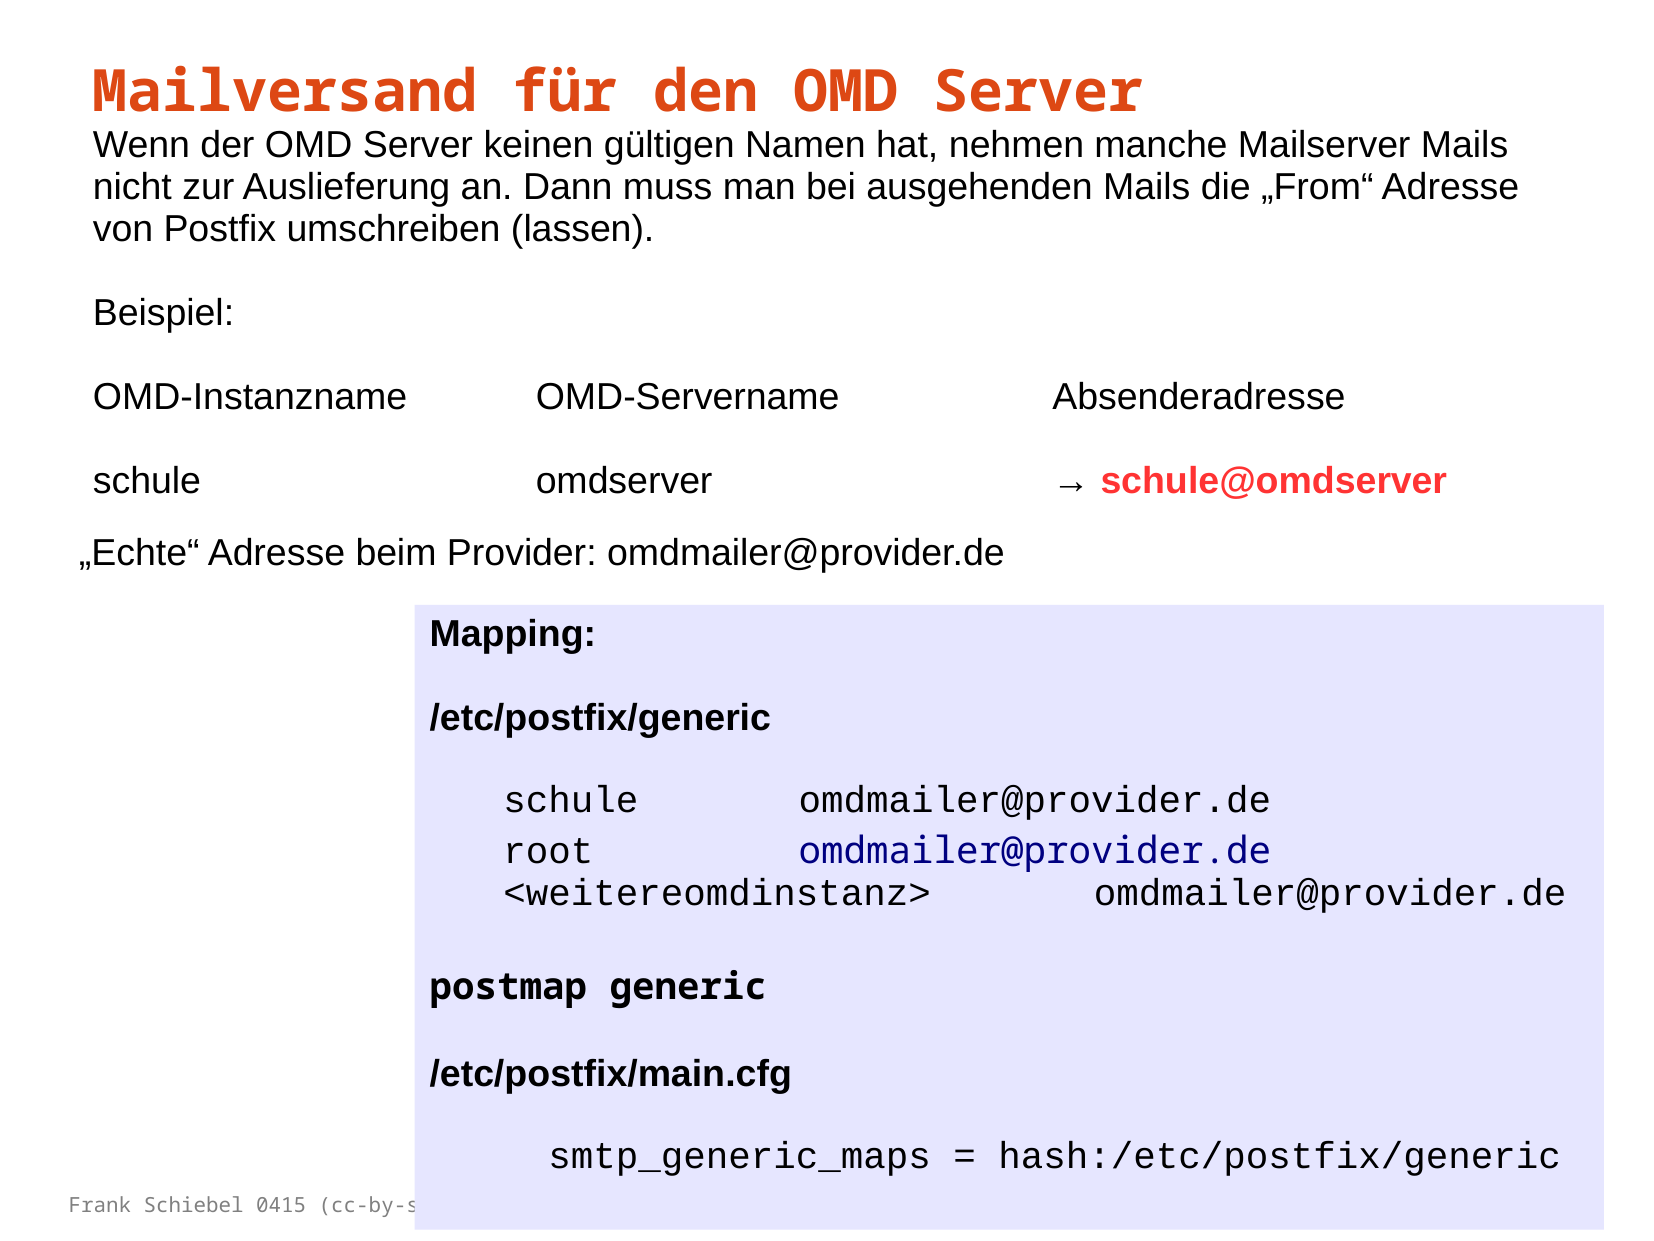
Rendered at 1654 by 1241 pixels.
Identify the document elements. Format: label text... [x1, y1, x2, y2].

text_box Mapping: /etc/postfix/generic schule omdmailer@provider.de root omdmailer@provider.de <weitereomdinstanz> omdmailer@provider.de postmap generic /etc/postfix/main.cfg smtp_generic_maps = hash:/etc/postfix/generic [414, 604, 1604, 1211]
text_box Wenn der OMD Server keinen gültigen Namen hat, nehmen manche Mailserver Mails nicht zur Auslieferung an. Dann muss man bei ausgehenden Mails die „From“ Adresse von Postfix umschreiben (lassen). Beispiel: OMD-Instanzname OMD-Servername Absenderadresse schule omdserver → schule@omdserver [78, 116, 1585, 509]
text_box Mailversand für den OMD Server [78, 42, 1465, 116]
text_box „Echte“ Adresse beim Provider: omdmailer@provider.de [64, 524, 1020, 581]
